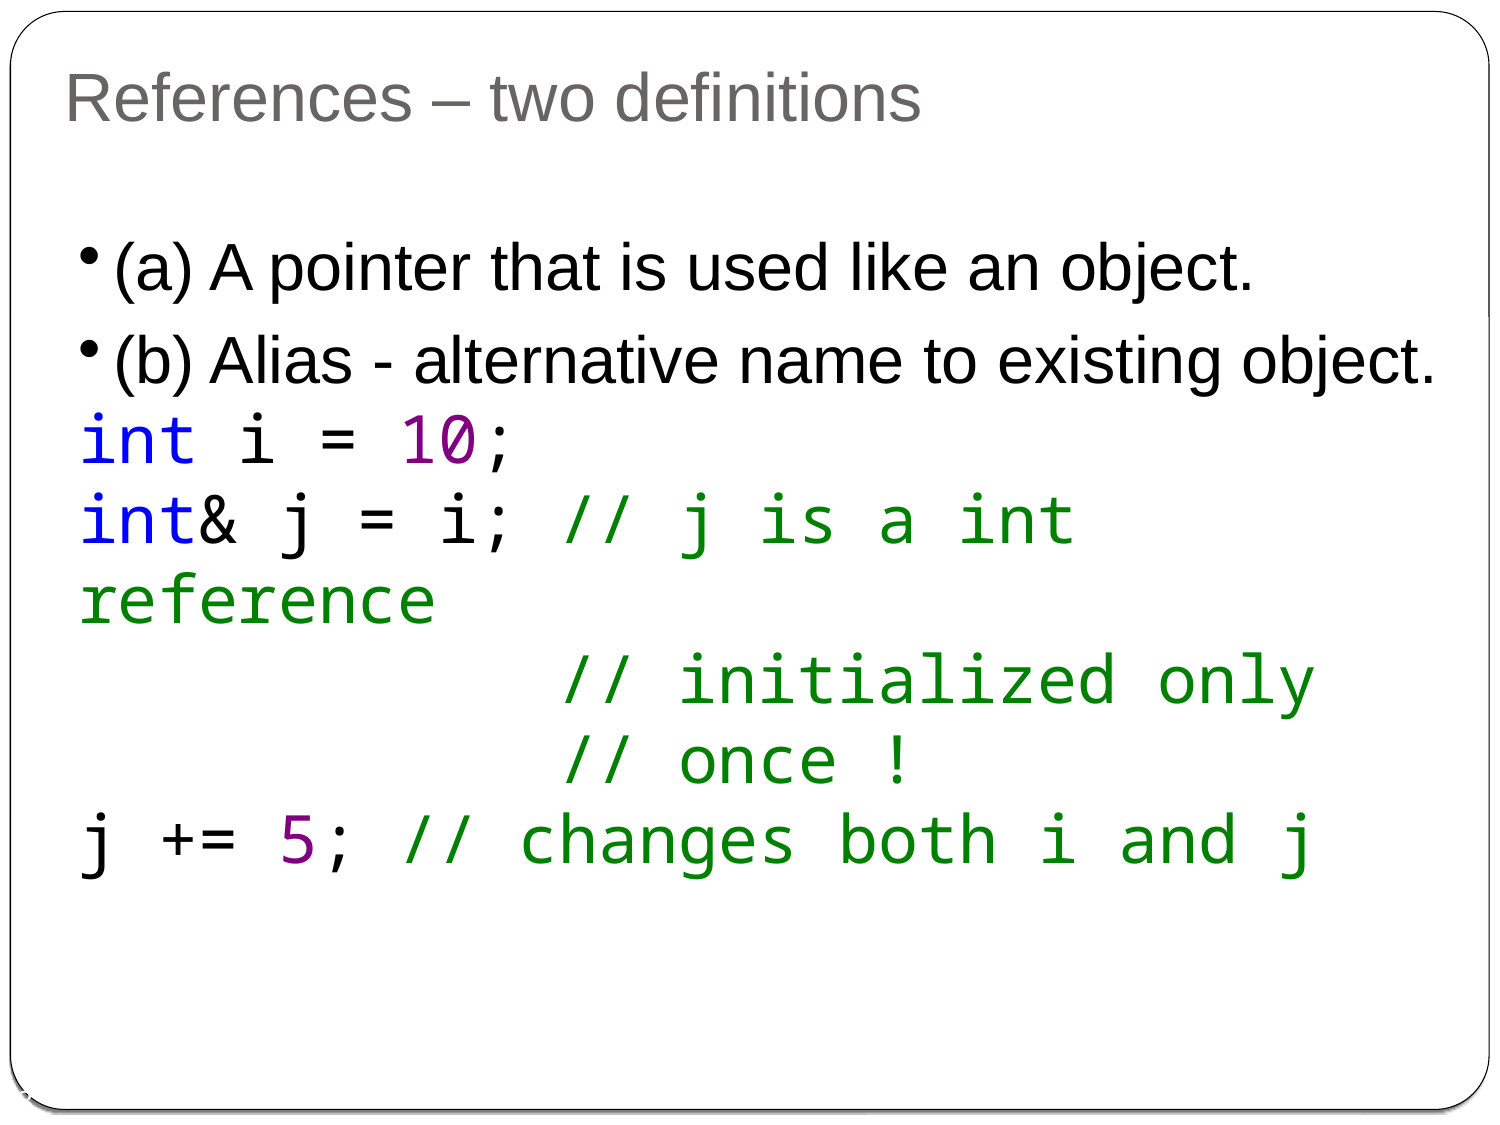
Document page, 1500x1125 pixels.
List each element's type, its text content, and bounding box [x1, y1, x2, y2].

title References – two definitions [50, 45, 1450, 150]
slide_number <number> [0, 1074, 50, 1125]
text_box (a) A pointer that is used like an object. (b) Alias - alternative name to existing object. int i = 10; int& j = i; // j is a int reference // initialized only // once ! j += 5; // changes both i and j [48, 201, 1500, 1079]
